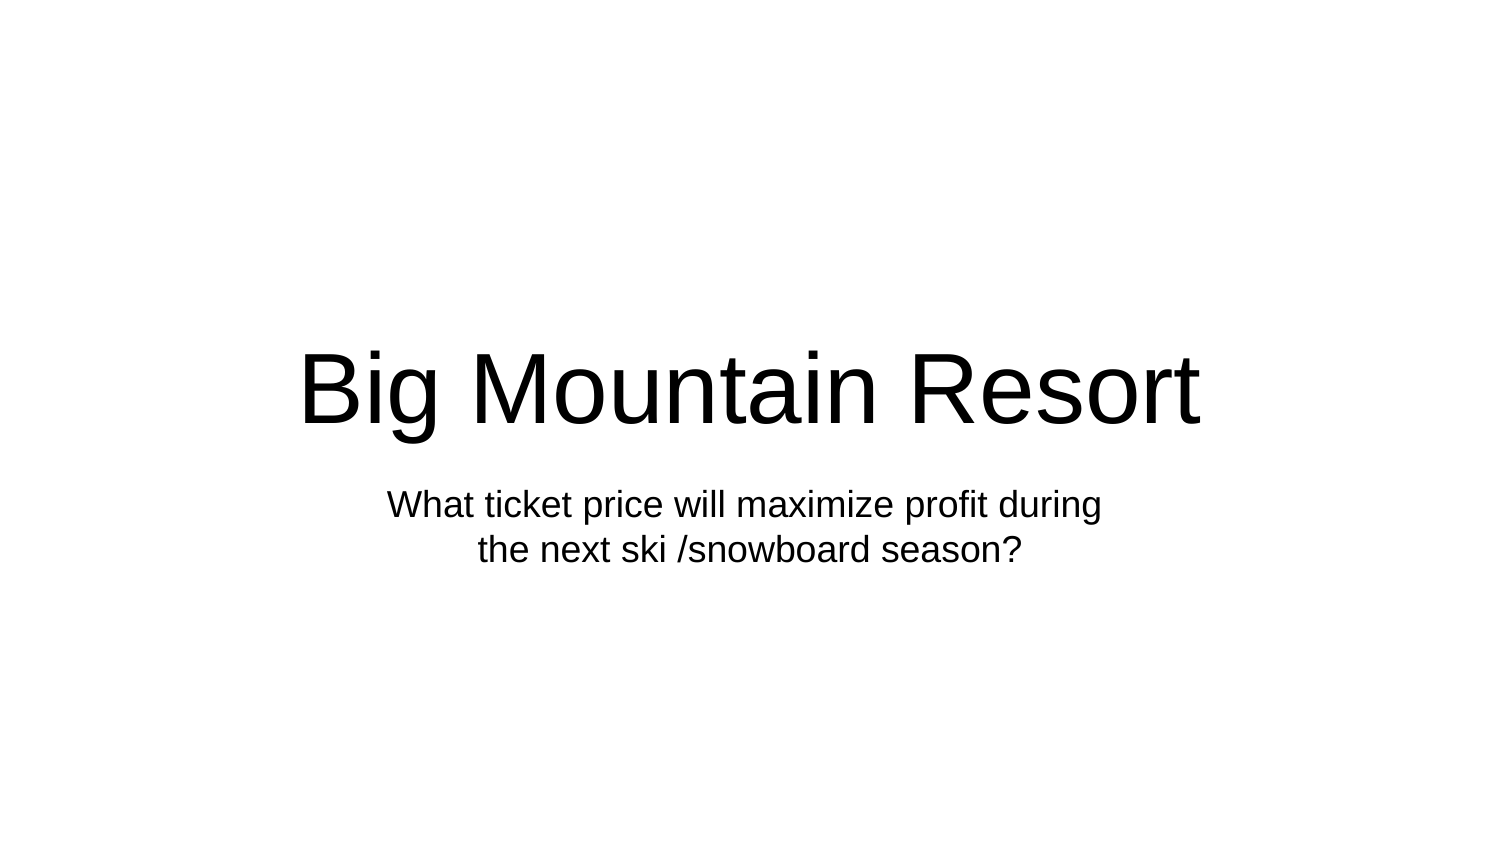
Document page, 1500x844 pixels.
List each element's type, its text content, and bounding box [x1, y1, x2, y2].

title Big Mountain Resort [51, 122, 1449, 459]
subtitle What ticket price will maximize profit during the next ski /snowboard season? [51, 464, 1449, 595]
